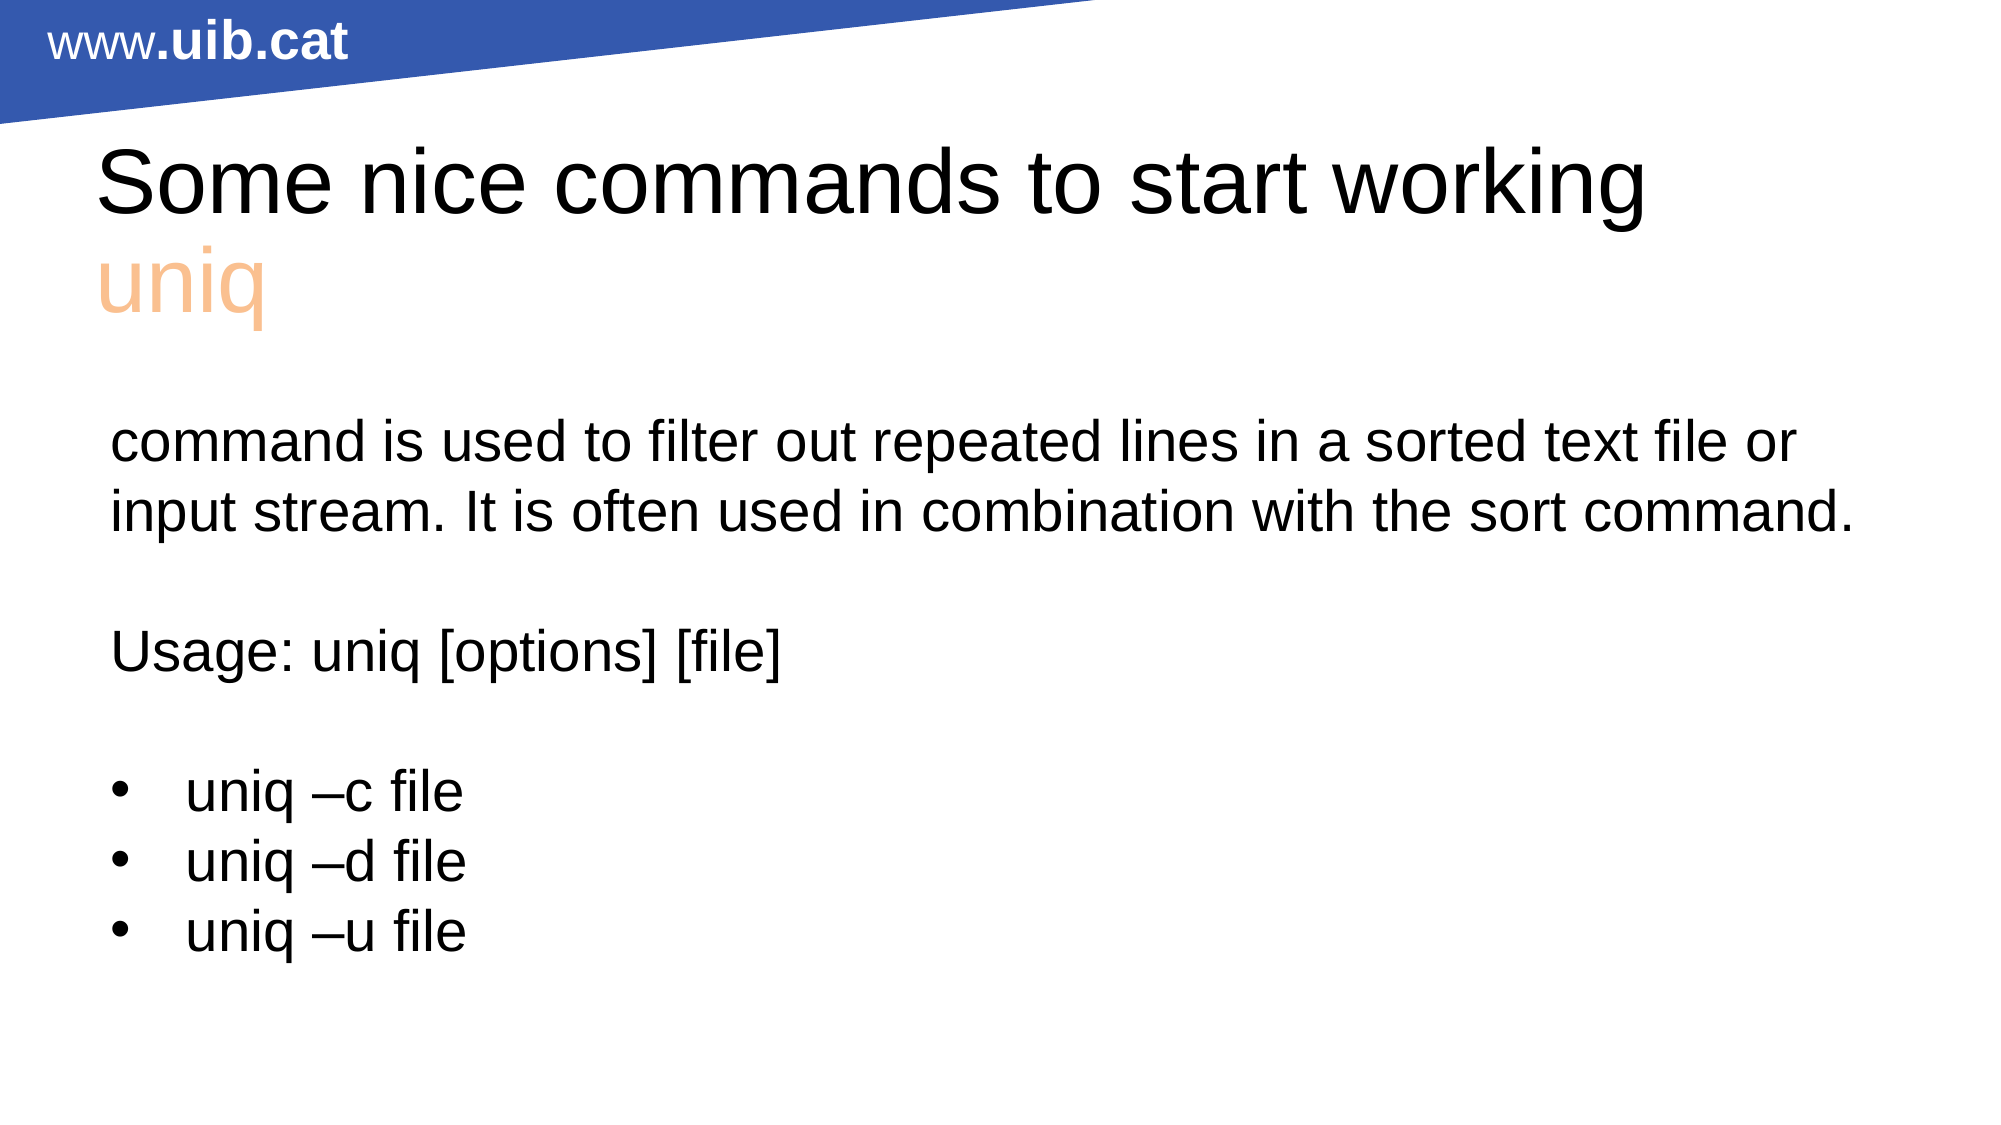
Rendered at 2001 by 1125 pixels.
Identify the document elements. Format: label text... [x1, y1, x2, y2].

title Some nice commands to start working uniq [95, 139, 1896, 328]
text_box command is used to filter out repeated lines in a sorted text file or input stream. It is often used in combination with the sort command. Usage: uniq [options] [file] uniq –c file uniq –d file uniq –u file [95, 395, 1889, 971]
